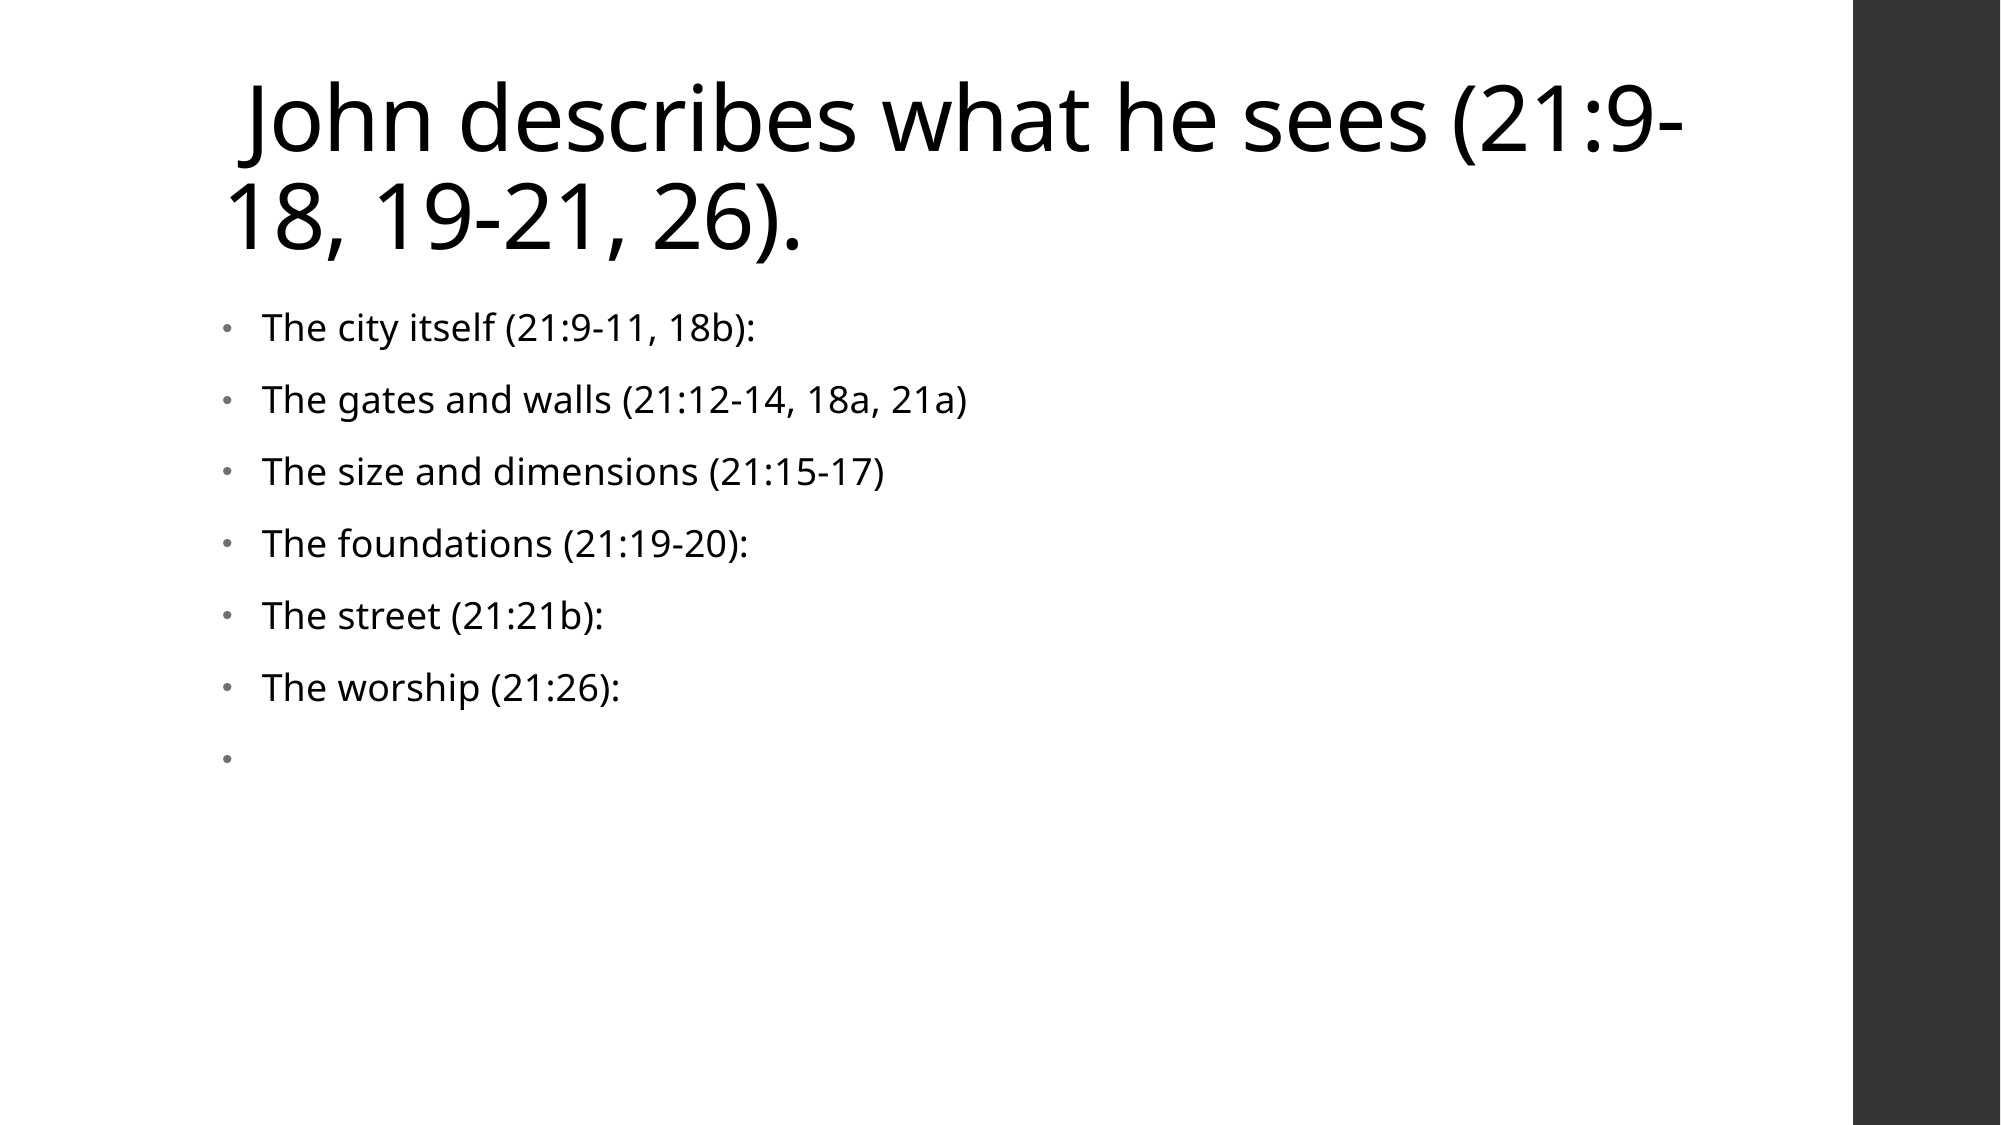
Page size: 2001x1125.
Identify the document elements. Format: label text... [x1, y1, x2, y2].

list The city itself (21:9-11, 18b): The gates and walls (21:12-14, 18a, 21a) The size and dimensions (21:15-17) The foundations (21:19-20): The street (21:21b): The worship (21:26): [206, 299, 1617, 1014]
title John describes what he sees (21:9-18, 19-21, 26). [206, 60, 1797, 278]
